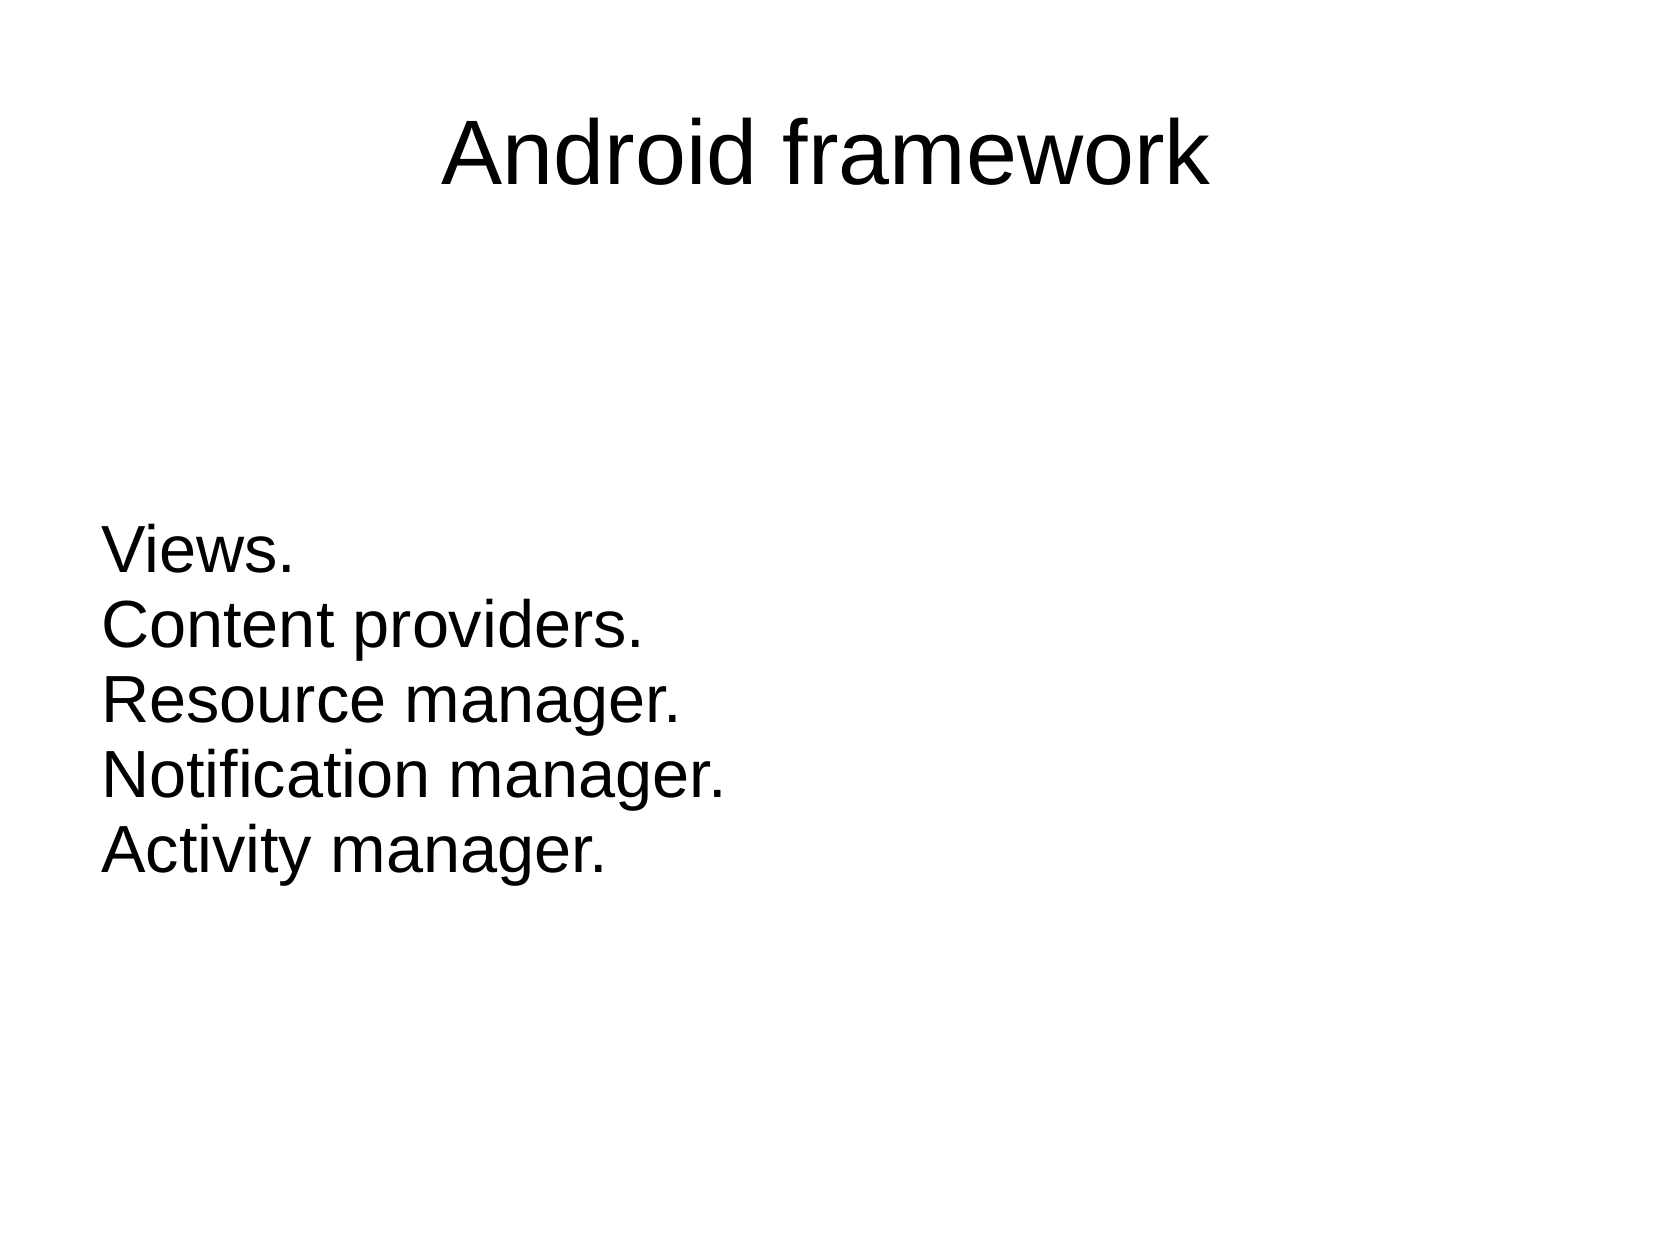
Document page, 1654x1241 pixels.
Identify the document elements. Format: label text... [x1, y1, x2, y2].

title Android framework [82, 56, 1571, 250]
subtitle Views. Content providers. Resource manager. Notification manager. Activity manager. [82, 297, 1571, 1102]
